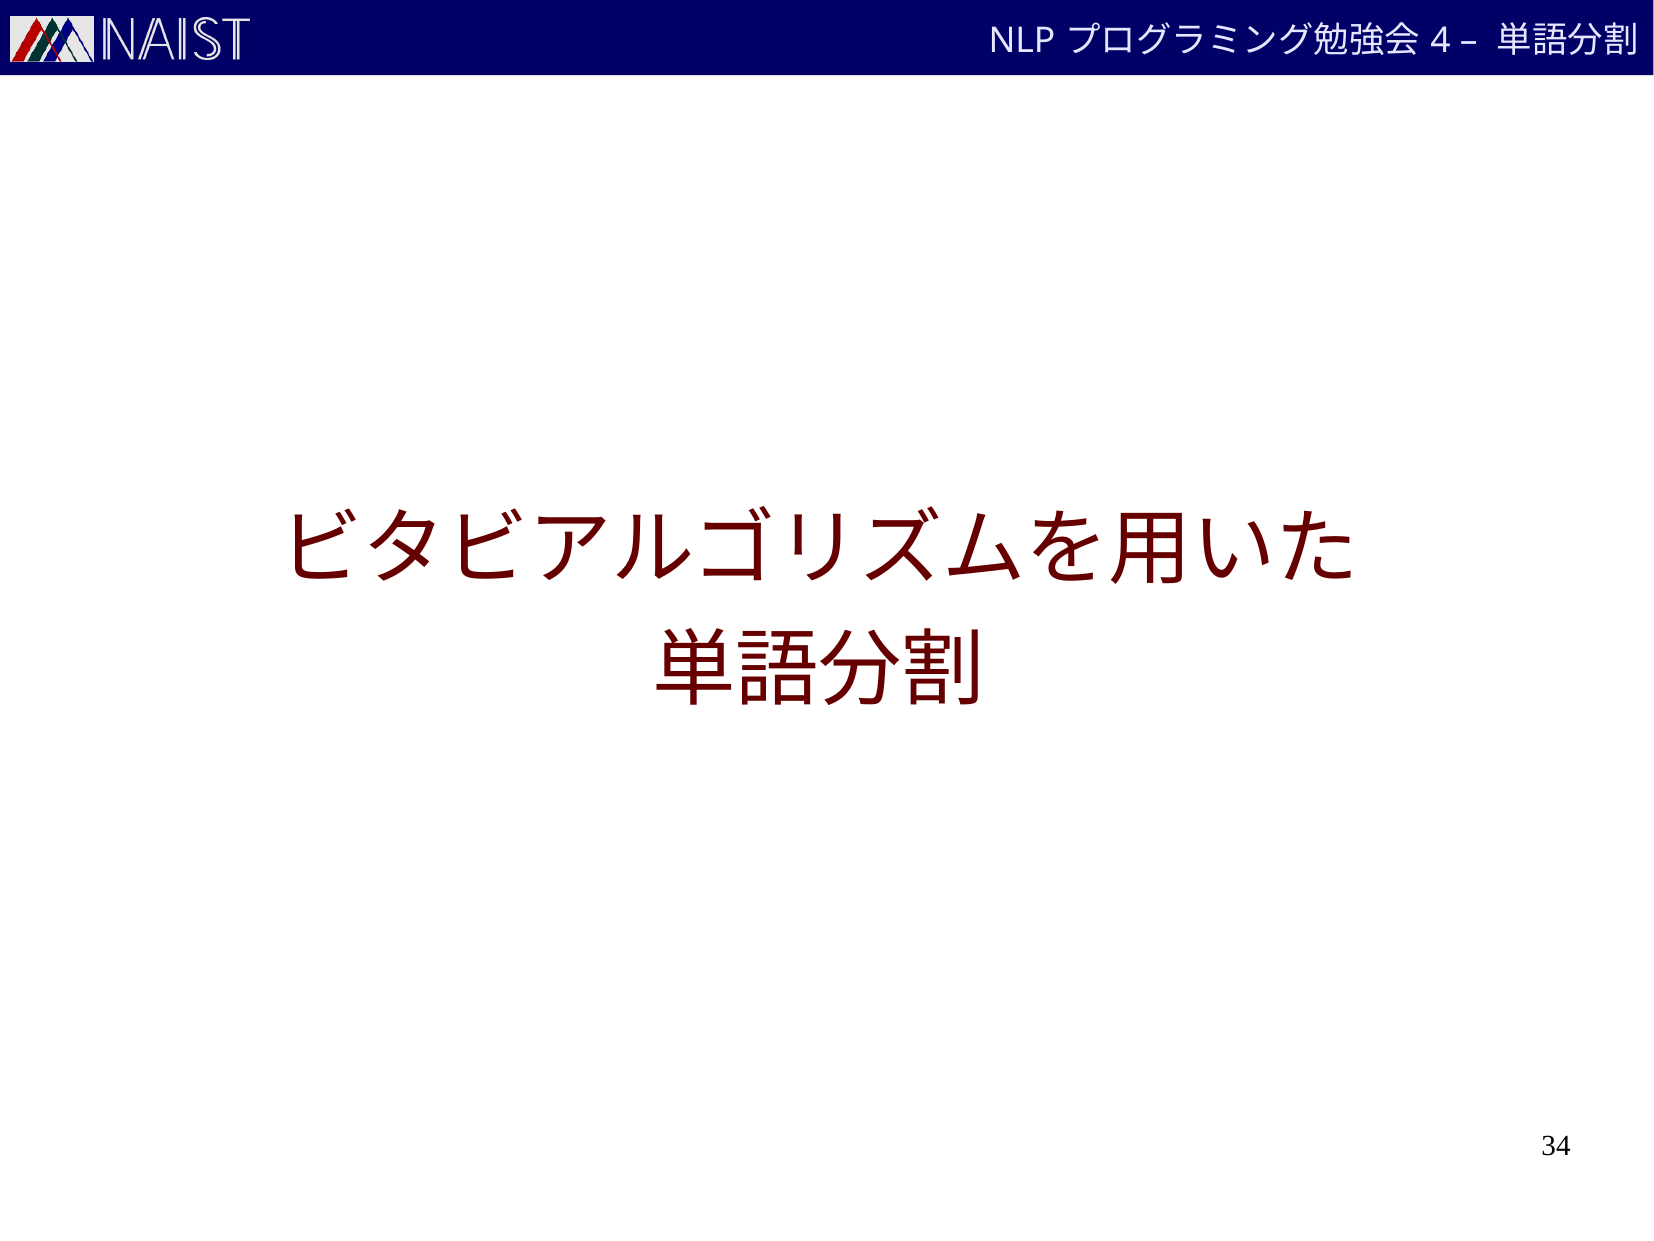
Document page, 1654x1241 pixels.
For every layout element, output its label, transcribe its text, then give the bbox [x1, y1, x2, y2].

title ビタビアルゴリズムを用いた 単語分割 [75, 506, 1564, 698]
picture [10, 16, 94, 62]
picture [102, 17, 251, 60]
